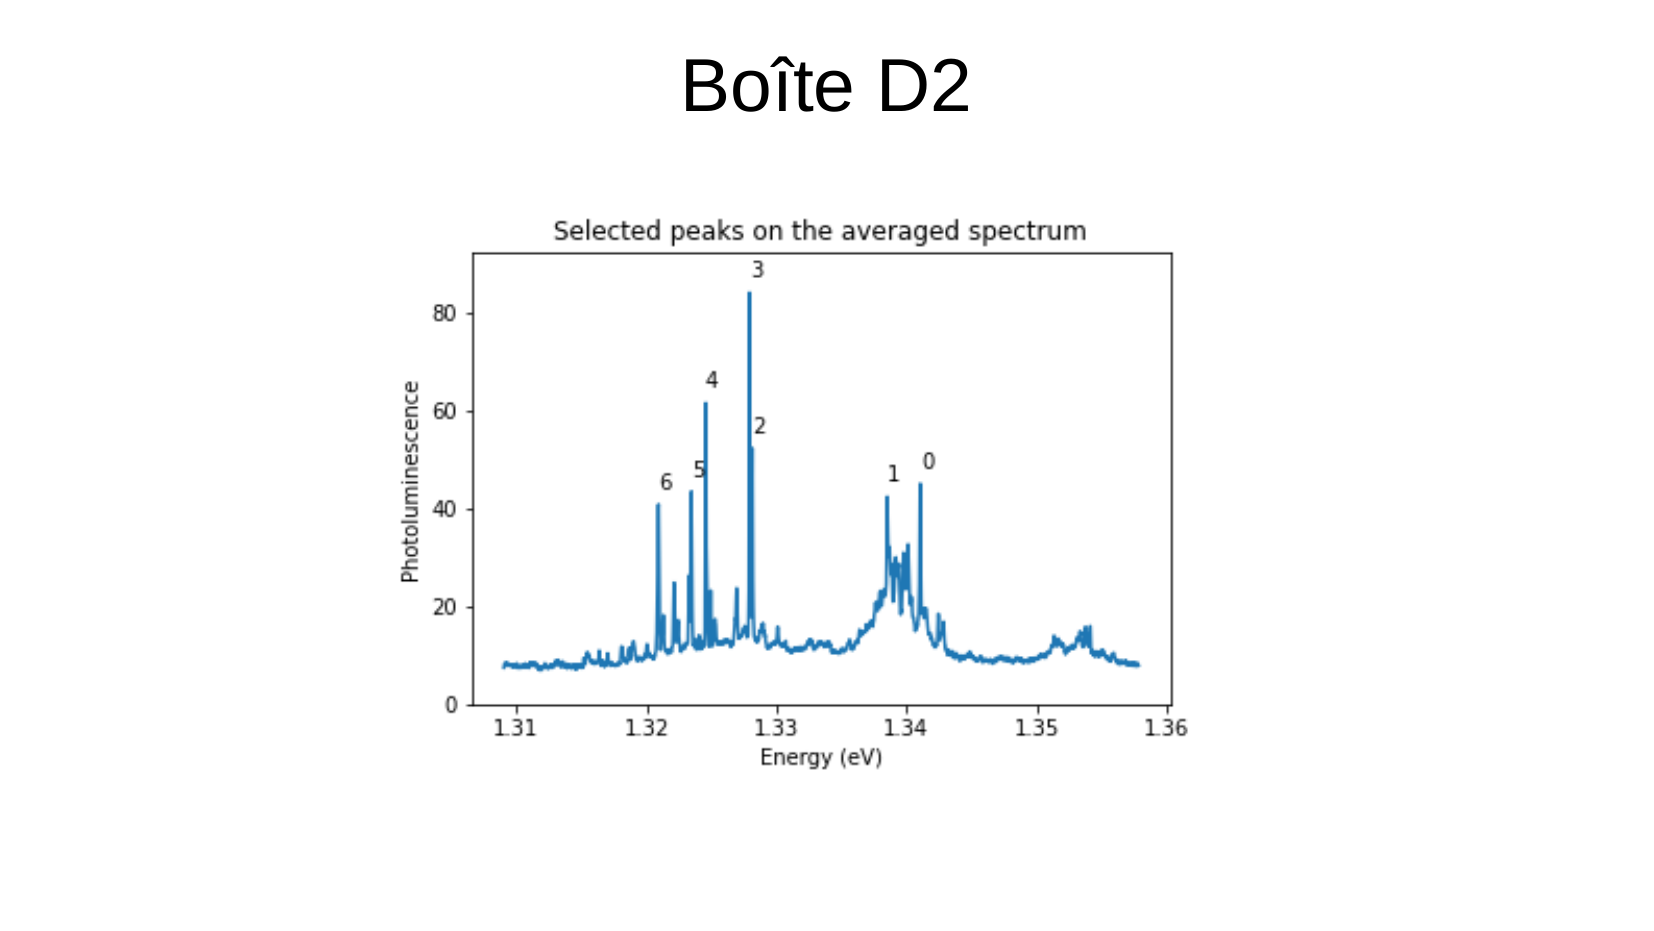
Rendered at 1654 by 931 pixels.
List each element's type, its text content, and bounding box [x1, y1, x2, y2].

title Boîte D2 [82, 7, 1571, 163]
picture [360, 180, 1261, 781]
